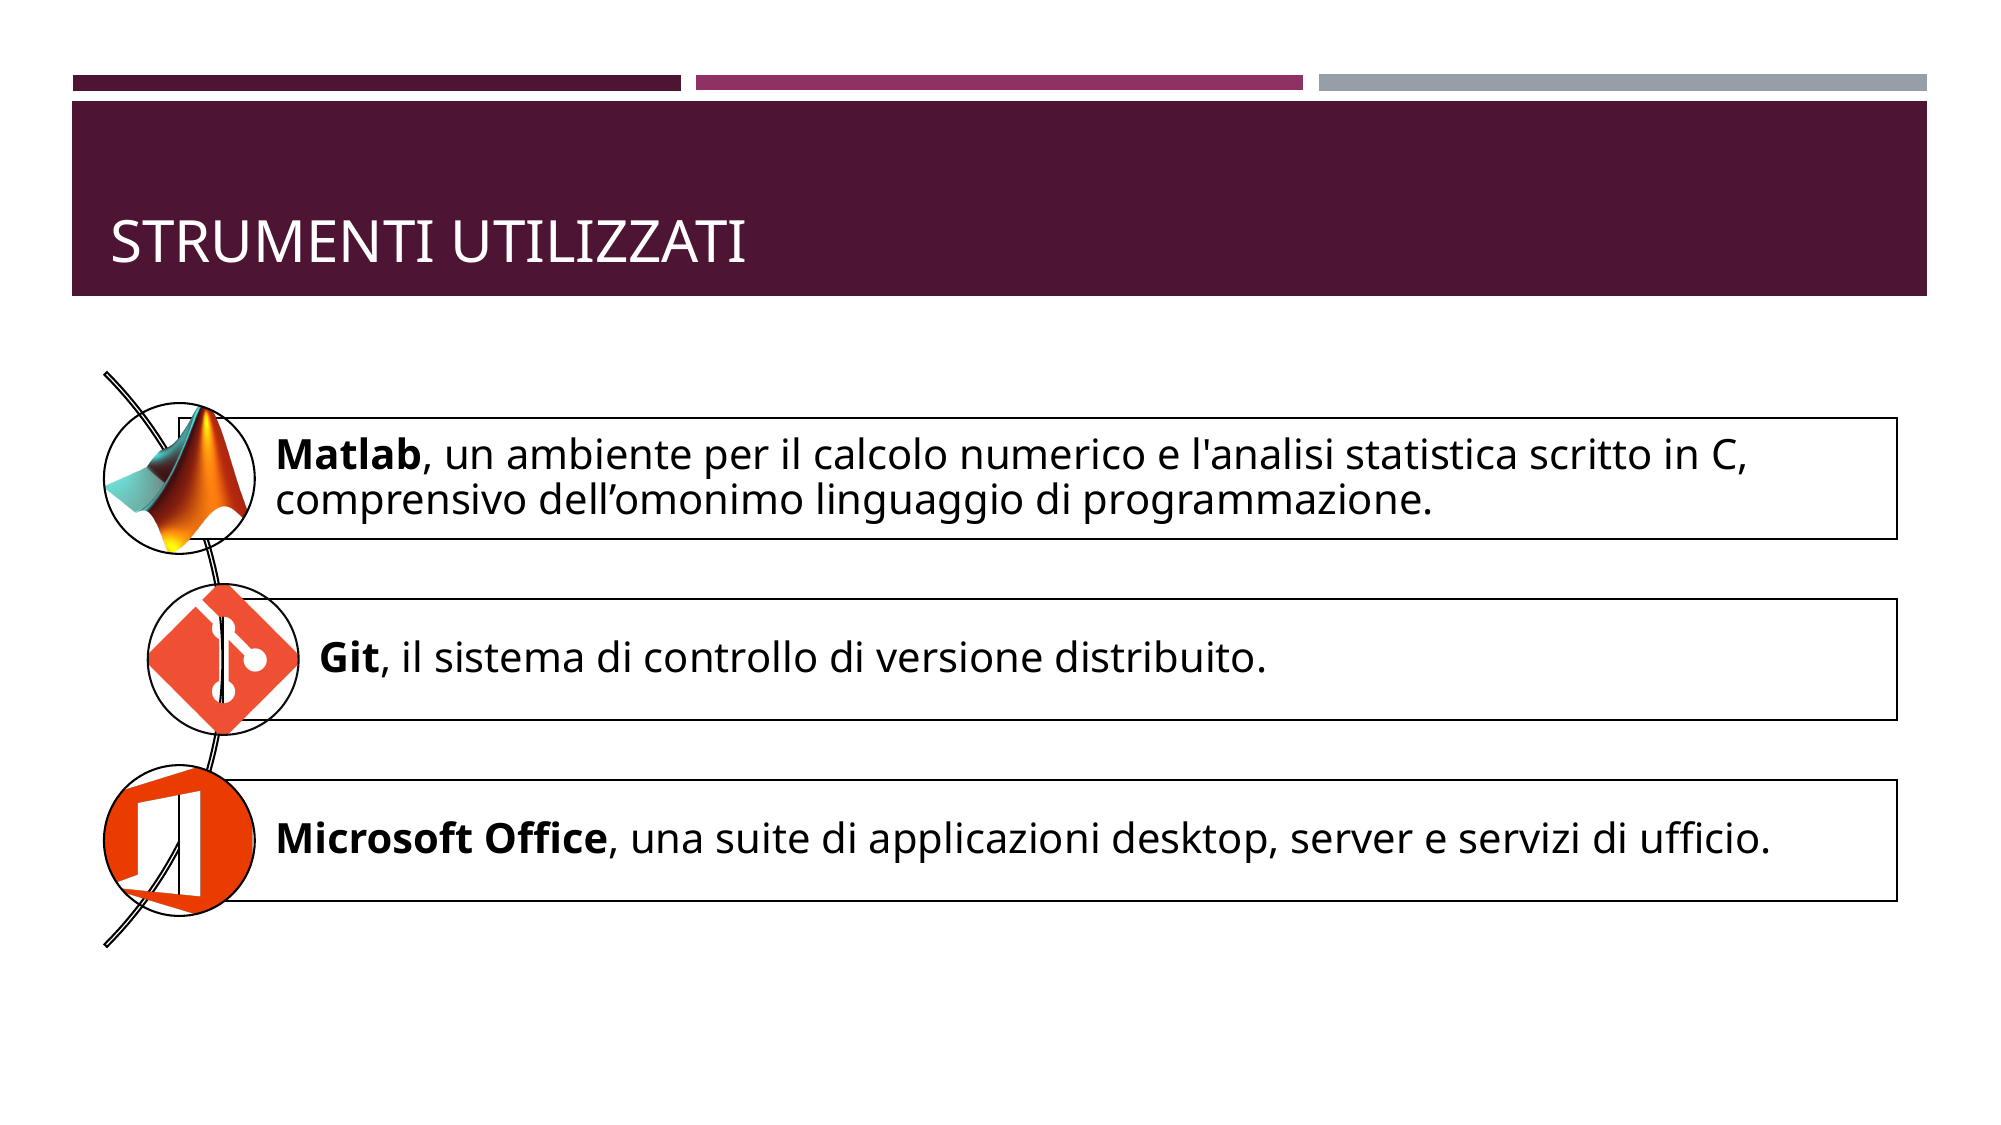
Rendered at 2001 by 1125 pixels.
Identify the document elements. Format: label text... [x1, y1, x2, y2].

title Strumenti utilizzati [95, 115, 1905, 282]
text_box Git, il sistema di controllo di versione distribuito. [270, 599, 1897, 720]
text_box [103, 403, 255, 554]
text_box Microsoft Office, una suite di applicazioni desktop, server e servizi di ufficio. [226, 780, 1897, 901]
text_box [103, 765, 255, 916]
text_box [147, 584, 299, 735]
text_box Matlab, un ambiente per il calcolo numerico e l'analisi statistica scritto in C, comprensivo dell’omonimo linguaggio di programmazione. [226, 418, 1897, 539]
